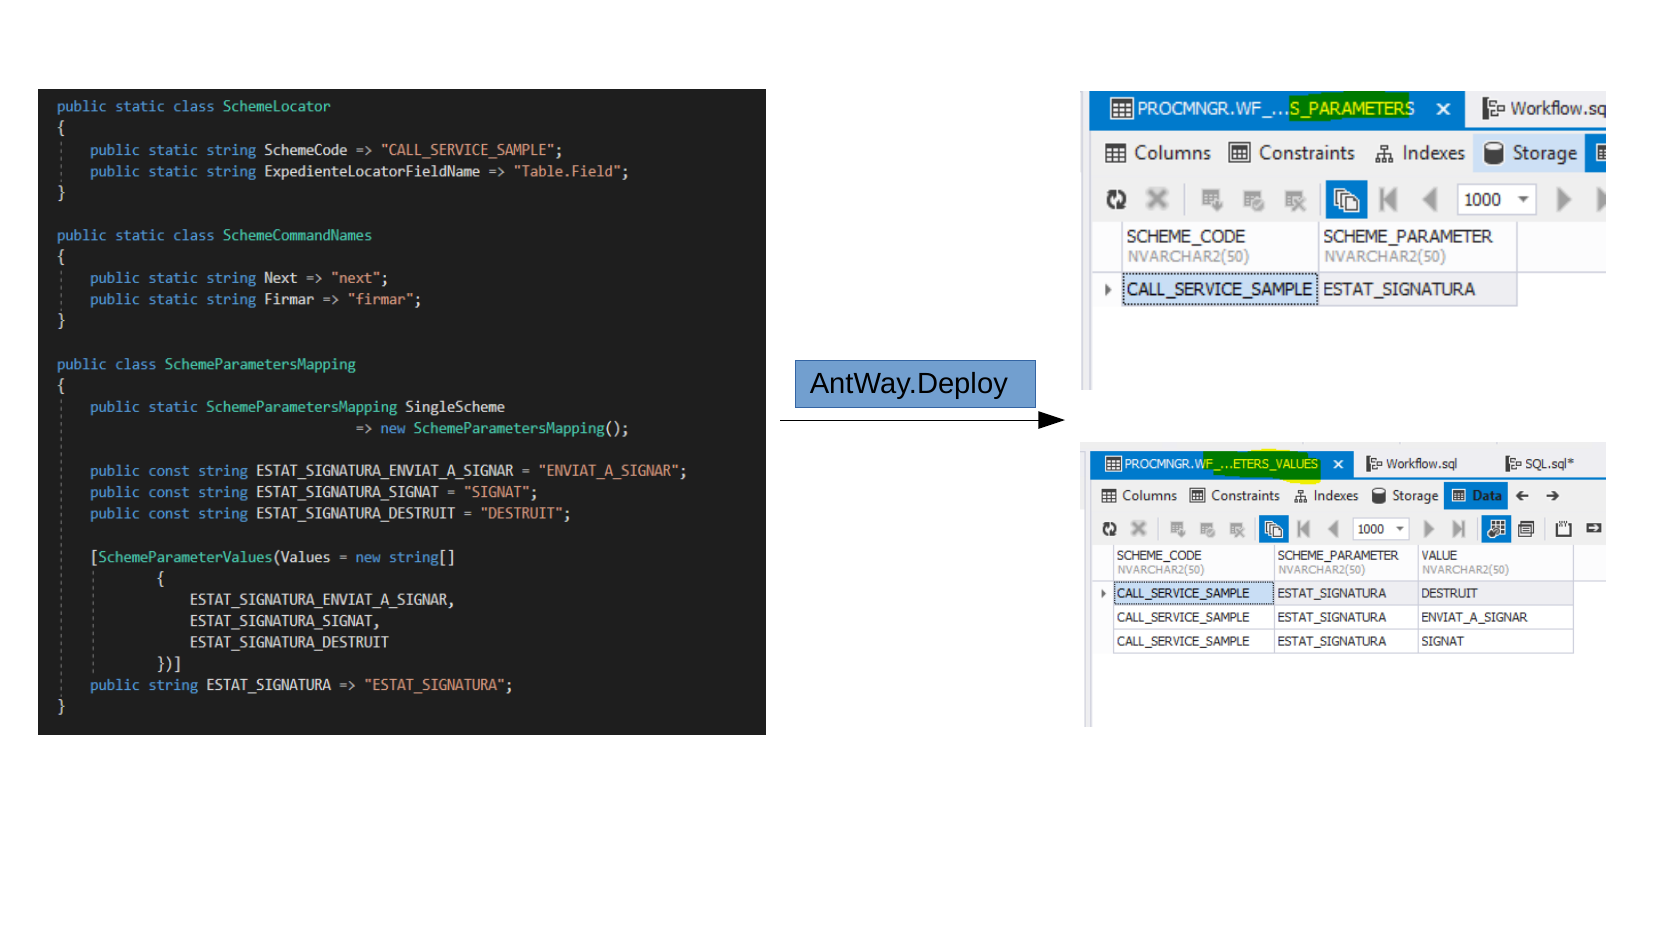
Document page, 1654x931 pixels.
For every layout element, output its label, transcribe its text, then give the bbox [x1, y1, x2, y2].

text_box AntWay.Deploy [795, 360, 1036, 408]
picture [38, 89, 766, 736]
picture [1080, 442, 1606, 727]
picture [1080, 91, 1606, 391]
